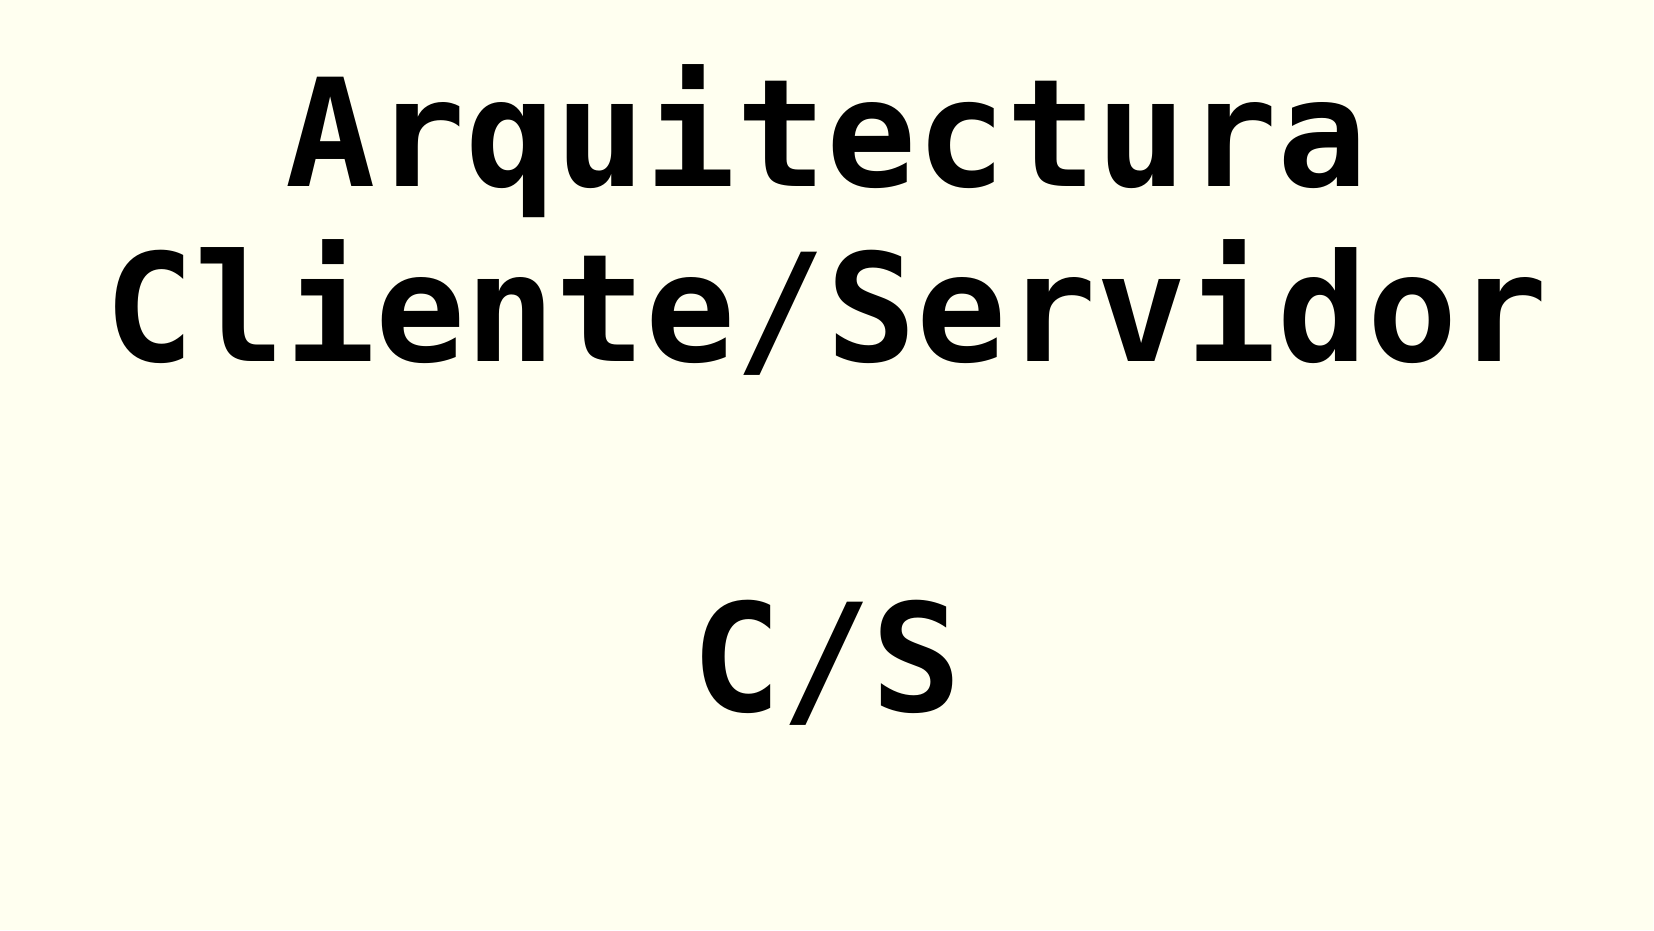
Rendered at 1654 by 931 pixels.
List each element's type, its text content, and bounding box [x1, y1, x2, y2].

subtitle Arquitectura Cliente/Servidor C/S [82, 37, 1571, 758]
